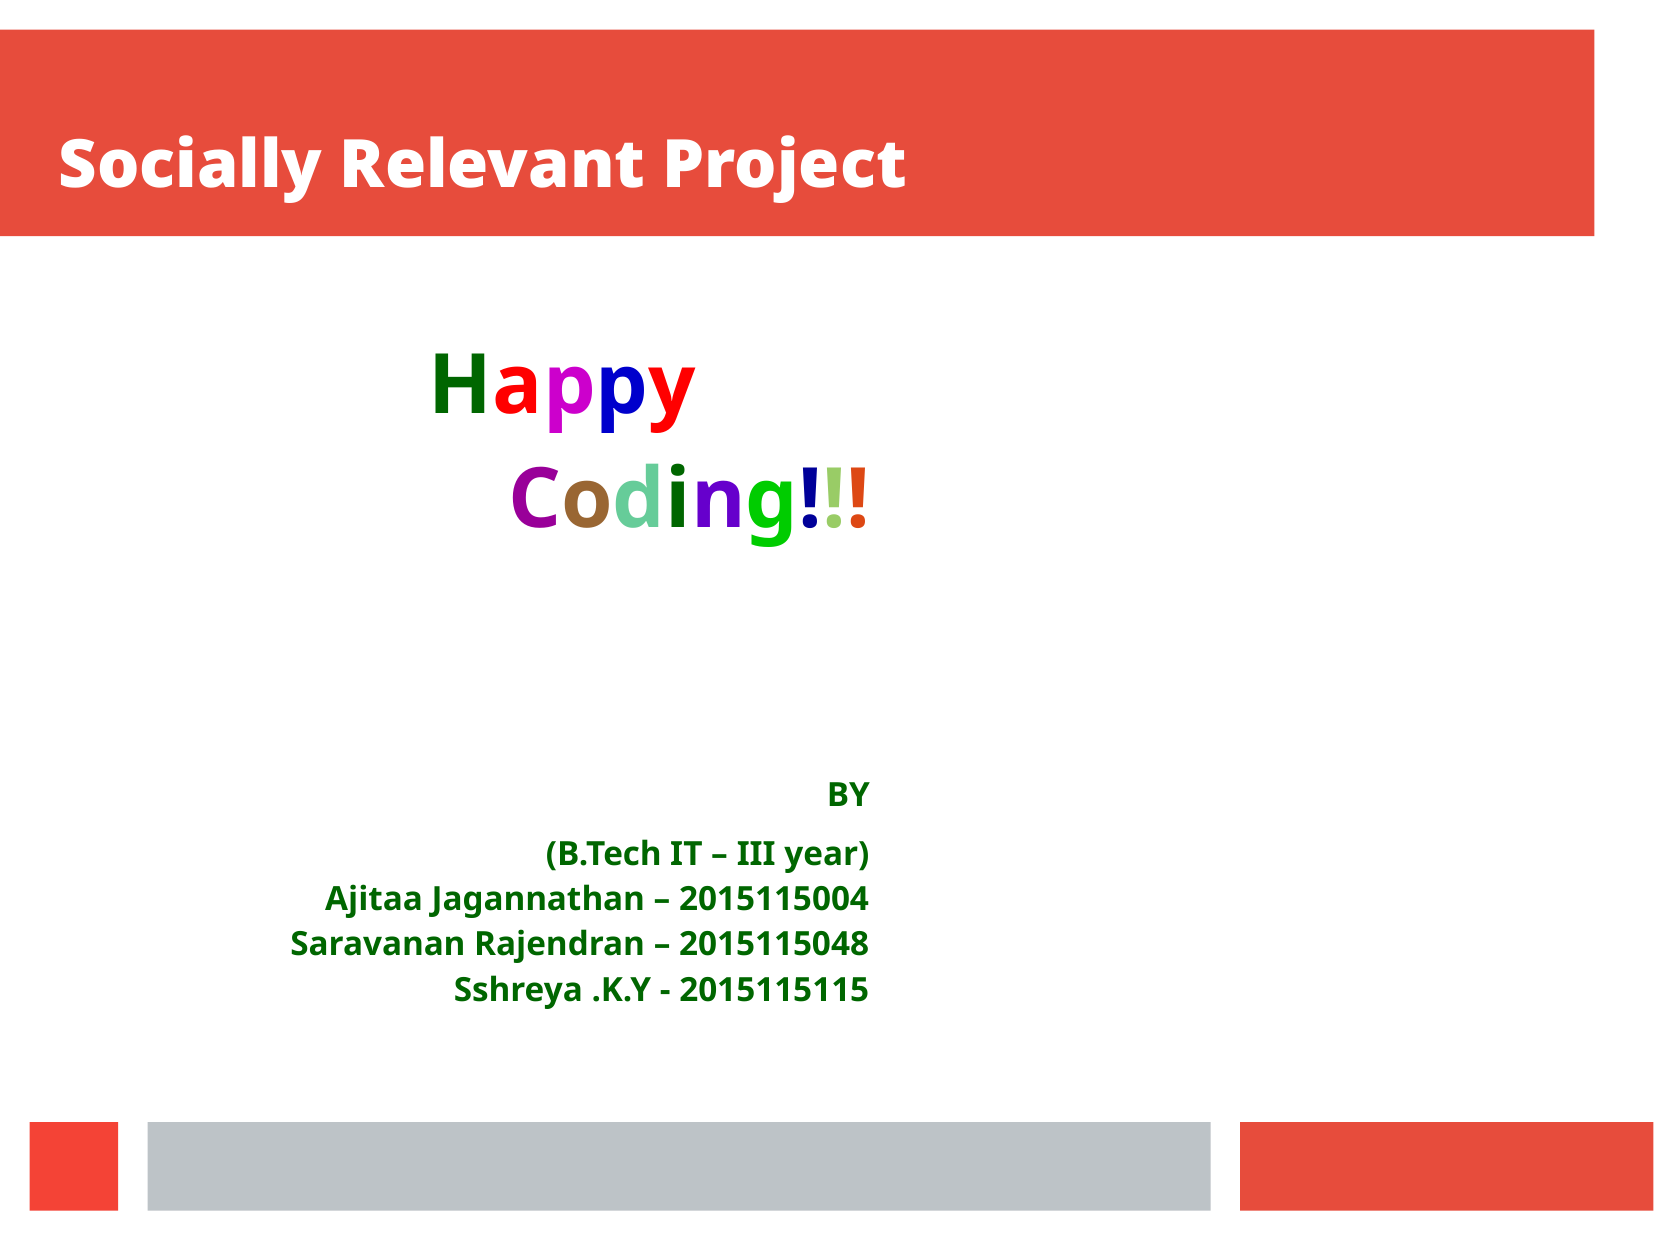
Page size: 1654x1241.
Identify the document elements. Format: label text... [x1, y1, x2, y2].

subtitle Happy Coding!!! BY (B.Tech IT – III year) Ajitaa Jagannathan – 2015115004 Saravanan Rajendran – 2015115048 Sshreya .K.Y - 2015115115 [59, 324, 1565, 1093]
title Socially Relevant Project [59, 59, 1595, 207]
